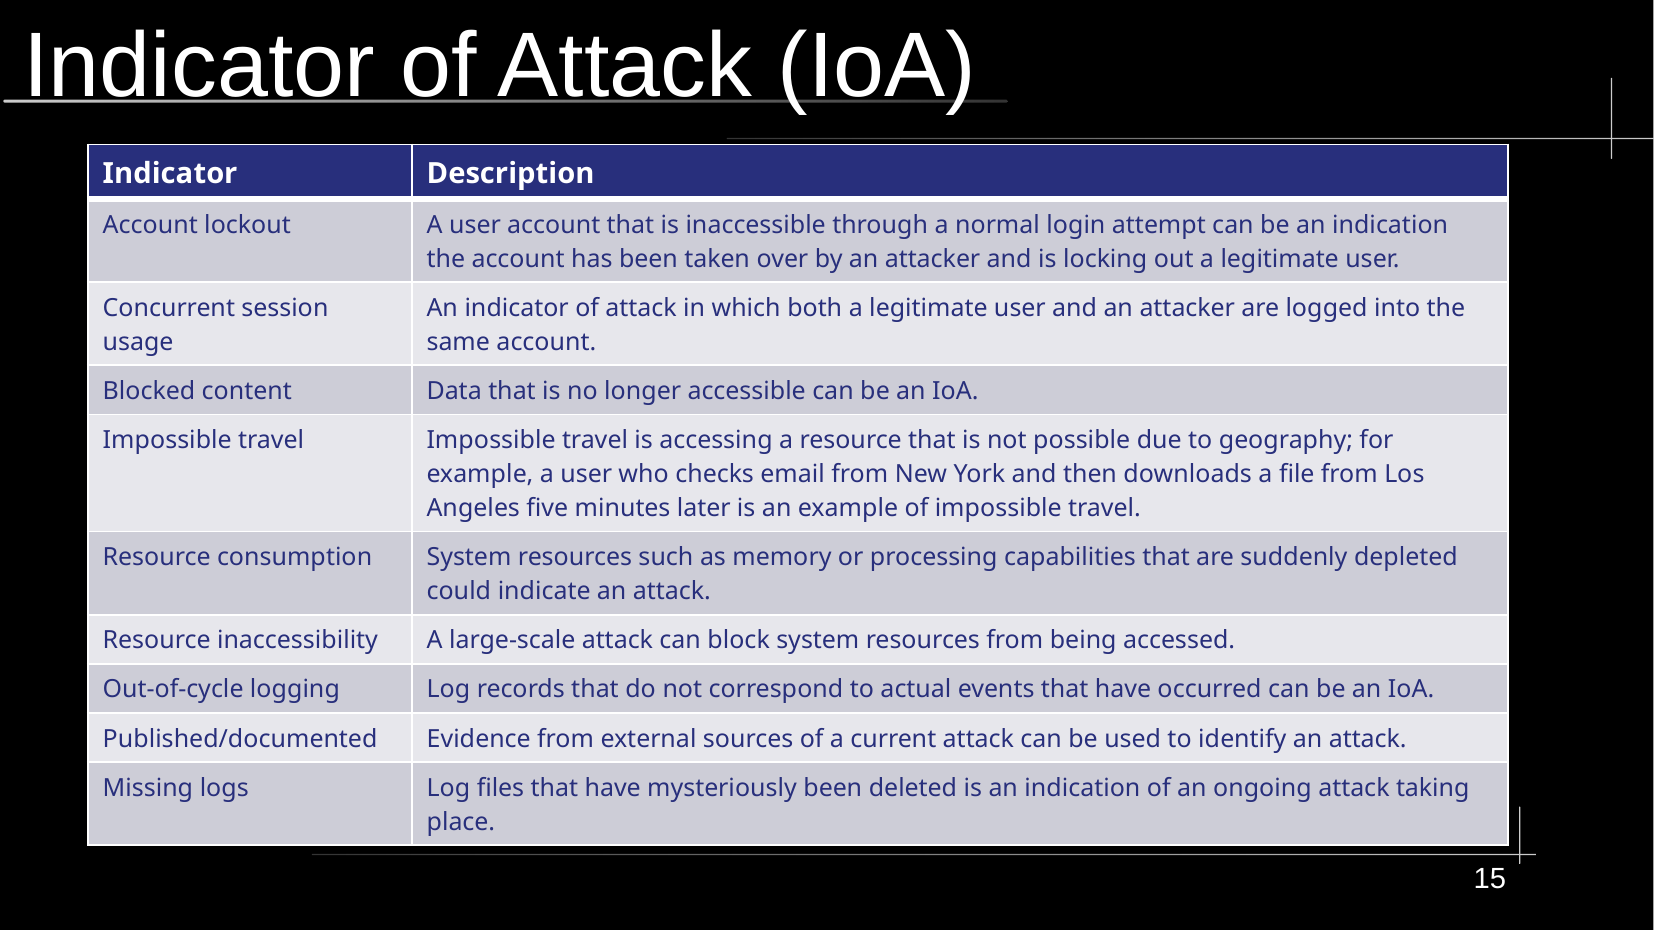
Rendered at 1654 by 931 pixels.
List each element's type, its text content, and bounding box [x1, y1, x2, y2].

table_cell Published/documented [89, 714, 411, 761]
table_header Description [413, 145, 1507, 196]
table_cell System resources such as memory or processing capabilities that are suddenly depleted could indicate an attack. [413, 532, 1507, 614]
table_cell Resource inaccessibility [89, 616, 411, 663]
table_cell Out-of-cycle logging [89, 665, 411, 712]
table_header Indicator [89, 145, 411, 196]
table_cell Blocked content [89, 366, 411, 414]
table_cell Missing logs [89, 763, 411, 844]
table_cell Concurrent session usage [89, 283, 411, 364]
table_cell Impossible travel is accessing a resource that is not possible due to geography; for example, a user who checks email from New York and then downloads a file from Los Angeles five minutes later is an example of impossible travel. [413, 415, 1507, 531]
table_cell Log records that do not correspond to actual events that have occurred can be an IoA. [413, 665, 1507, 712]
table_cell A large-scale attack can block system resources from being accessed. [413, 616, 1507, 663]
table_cell Evidence from external sources of a current attack can be used to identify an attack. [413, 714, 1507, 761]
table_cell Data that is no longer accessible can be an IoA. [413, 366, 1507, 414]
table_cell An indicator of attack in which both a legitimate user and an attacker are logged into the same account. [413, 283, 1507, 364]
title Indicator of Attack (IoA) [23, 11, 1589, 119]
table_cell Impossible travel [89, 415, 411, 531]
table_cell A user account that is inaccessible through a normal login attempt can be an indication the account has been taken over by an attacker and is locking out a legitimate user. [413, 202, 1507, 281]
table_cell Resource consumption [89, 532, 411, 614]
table_cell Log files that have mysteriously been deleted is an indication of an ongoing attack taking place. [413, 763, 1507, 844]
table_cell Account lockout [89, 202, 411, 281]
